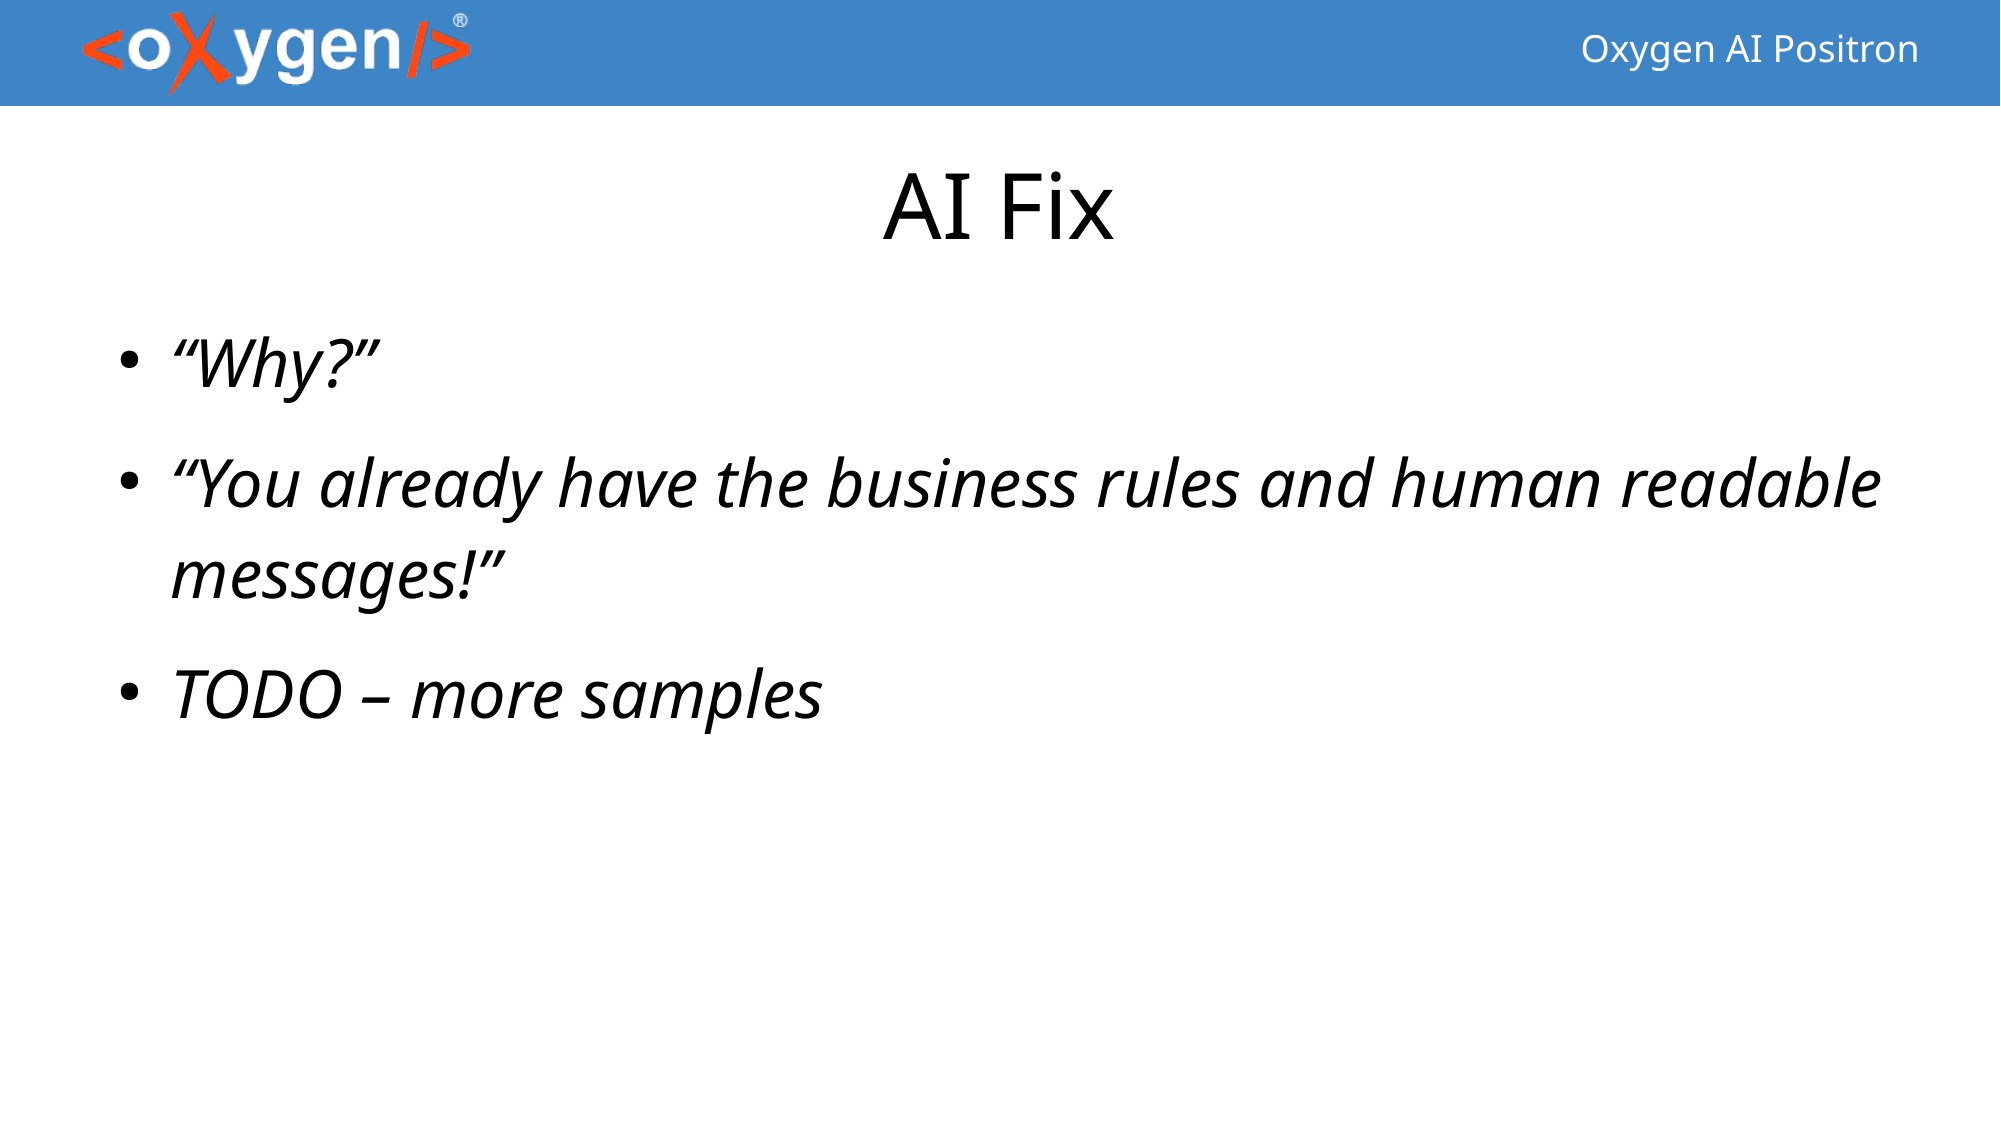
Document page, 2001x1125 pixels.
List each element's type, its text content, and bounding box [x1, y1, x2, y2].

picture [75, 0, 488, 106]
list “Why?” “You already have the business rules and human readable messages!” TODO – more samples [99, 316, 1900, 1083]
title AI Fix [99, 109, 1900, 298]
